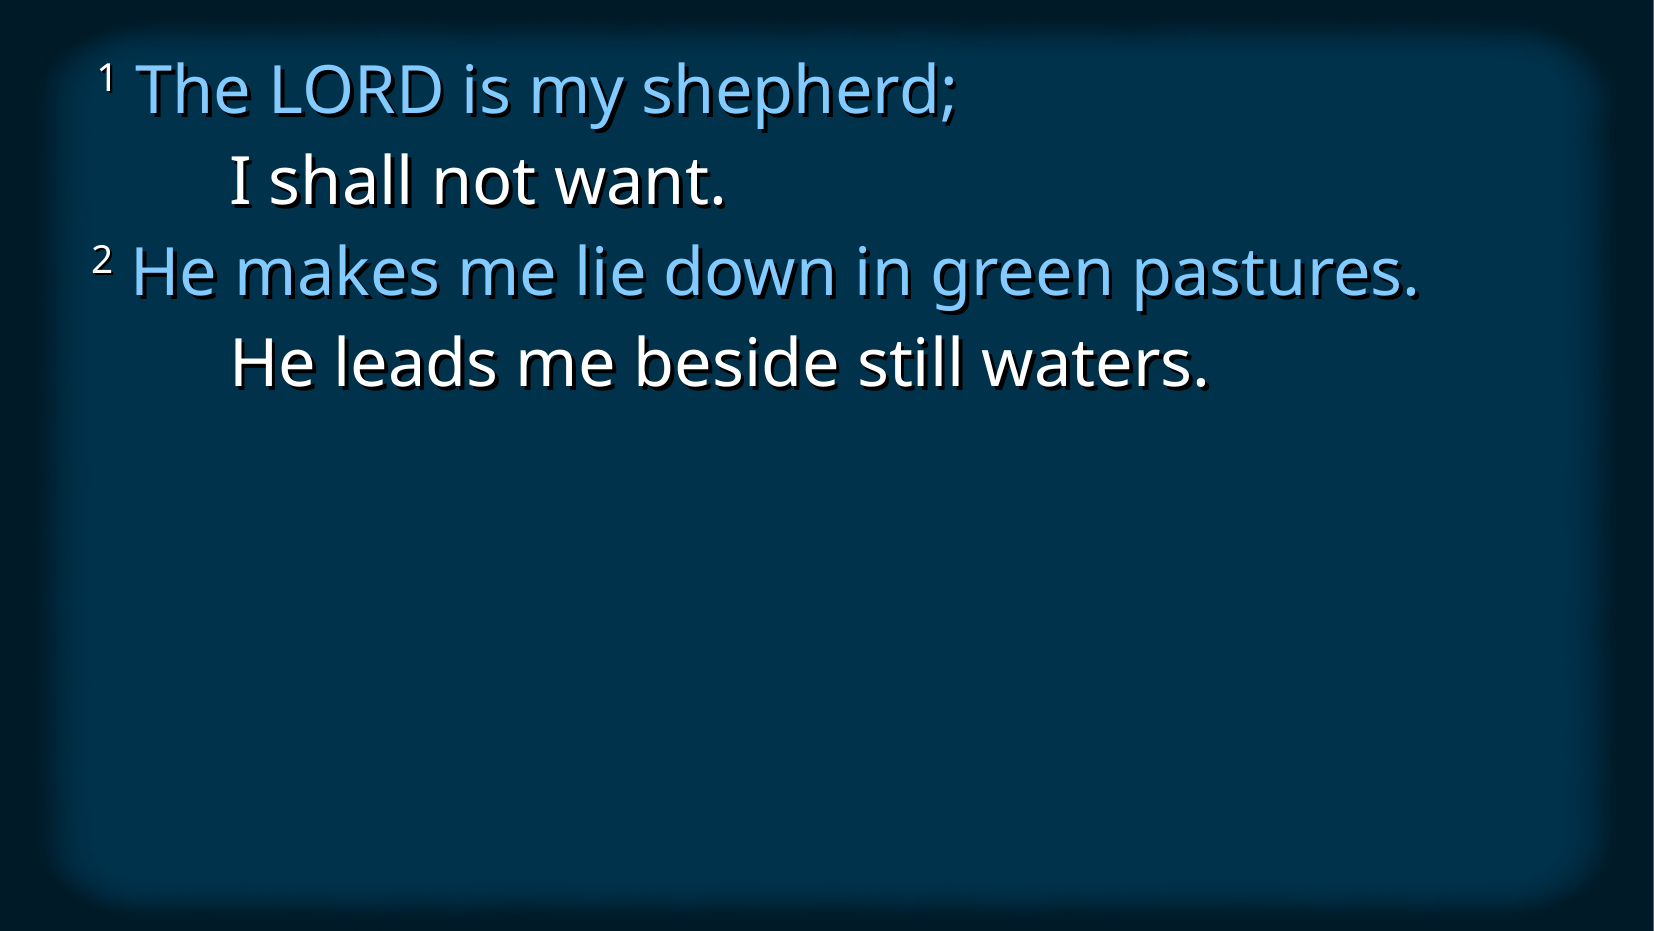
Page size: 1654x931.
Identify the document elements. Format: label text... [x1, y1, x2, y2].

text_box 1 The LORD is my shepherd; I shall not want. 2 He makes me lie down in green pastures. He leads me beside still waters. [76, 35, 1577, 436]
picture [0, 0, 1654, 931]
